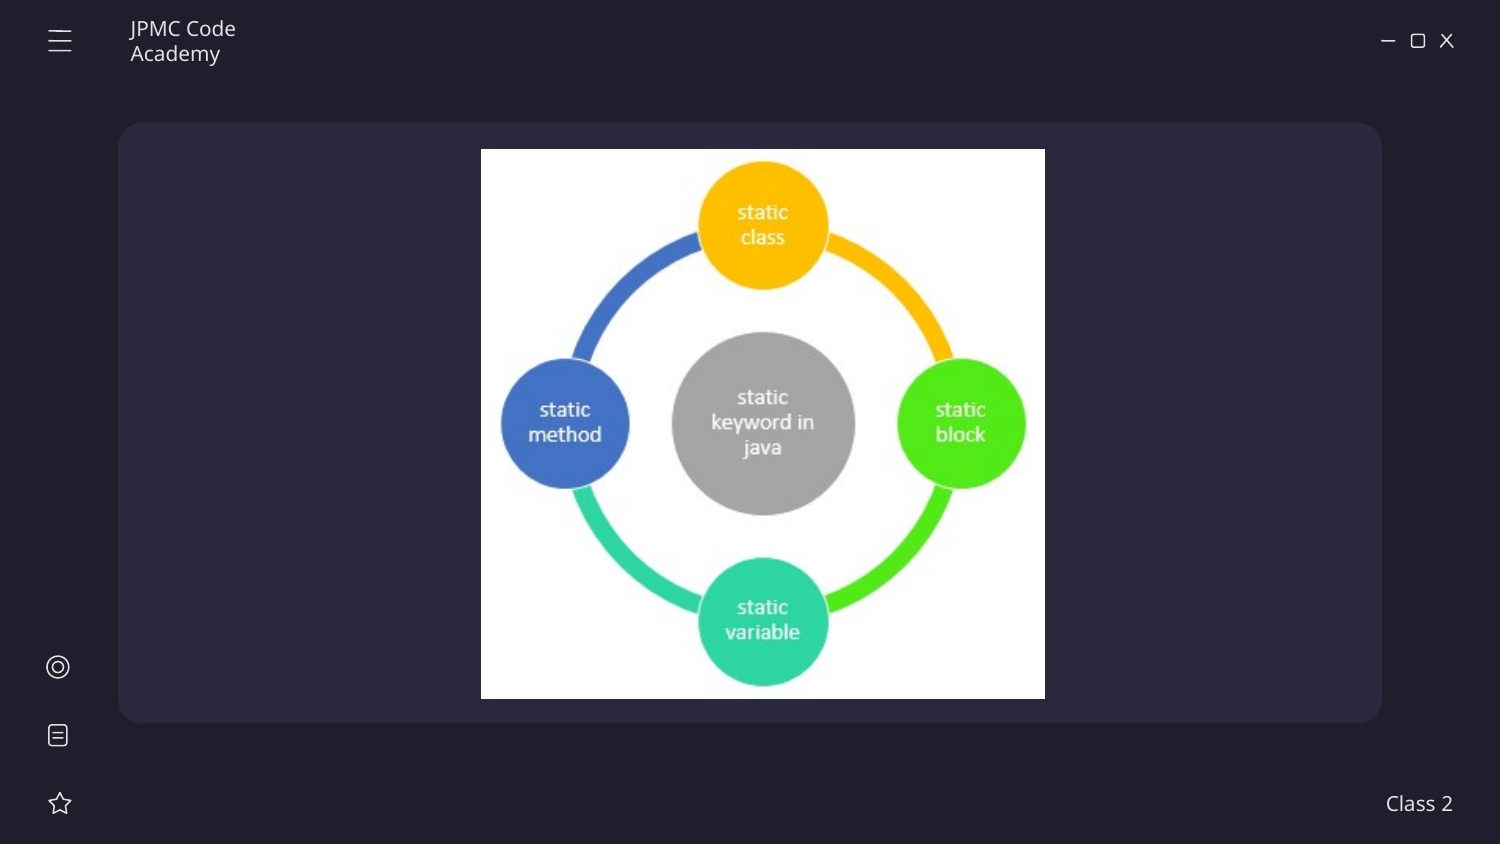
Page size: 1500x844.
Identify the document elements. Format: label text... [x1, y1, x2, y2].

picture [481, 149, 1045, 699]
subtitle Class 2 [1278, 780, 1453, 826]
subtitle JPMC Code Academy [130, 18, 306, 64]
